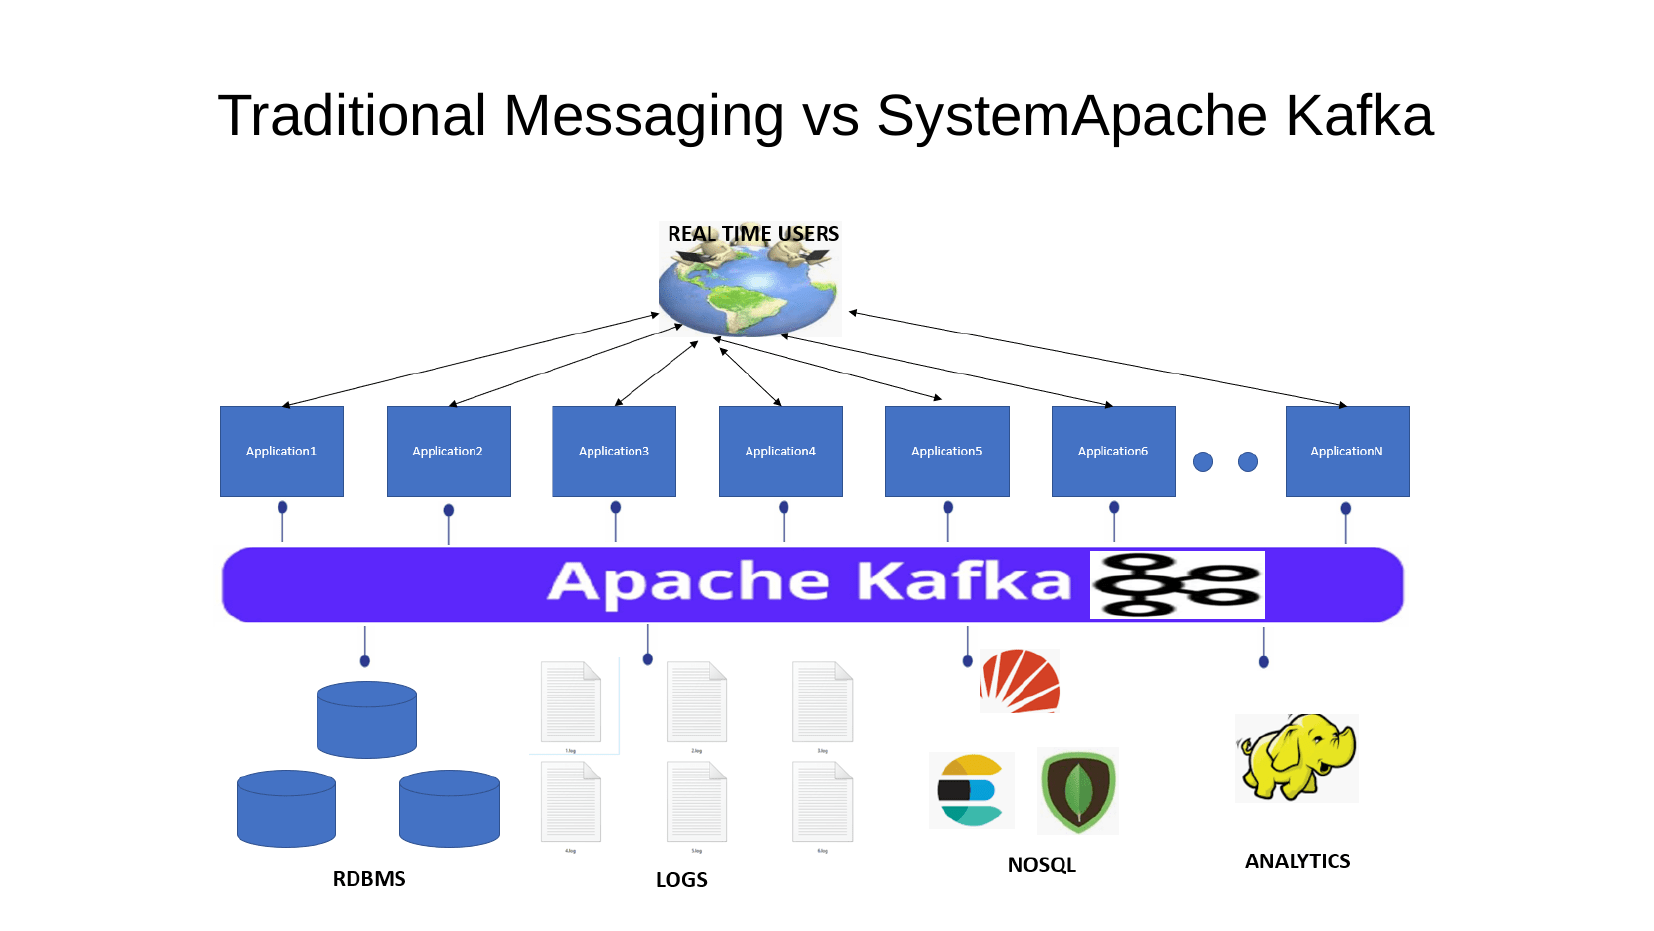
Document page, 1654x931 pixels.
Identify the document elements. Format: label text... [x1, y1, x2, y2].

title Traditional Messaging vs SystemApache Kafka [82, 37, 1571, 193]
picture [200, 212, 1415, 898]
